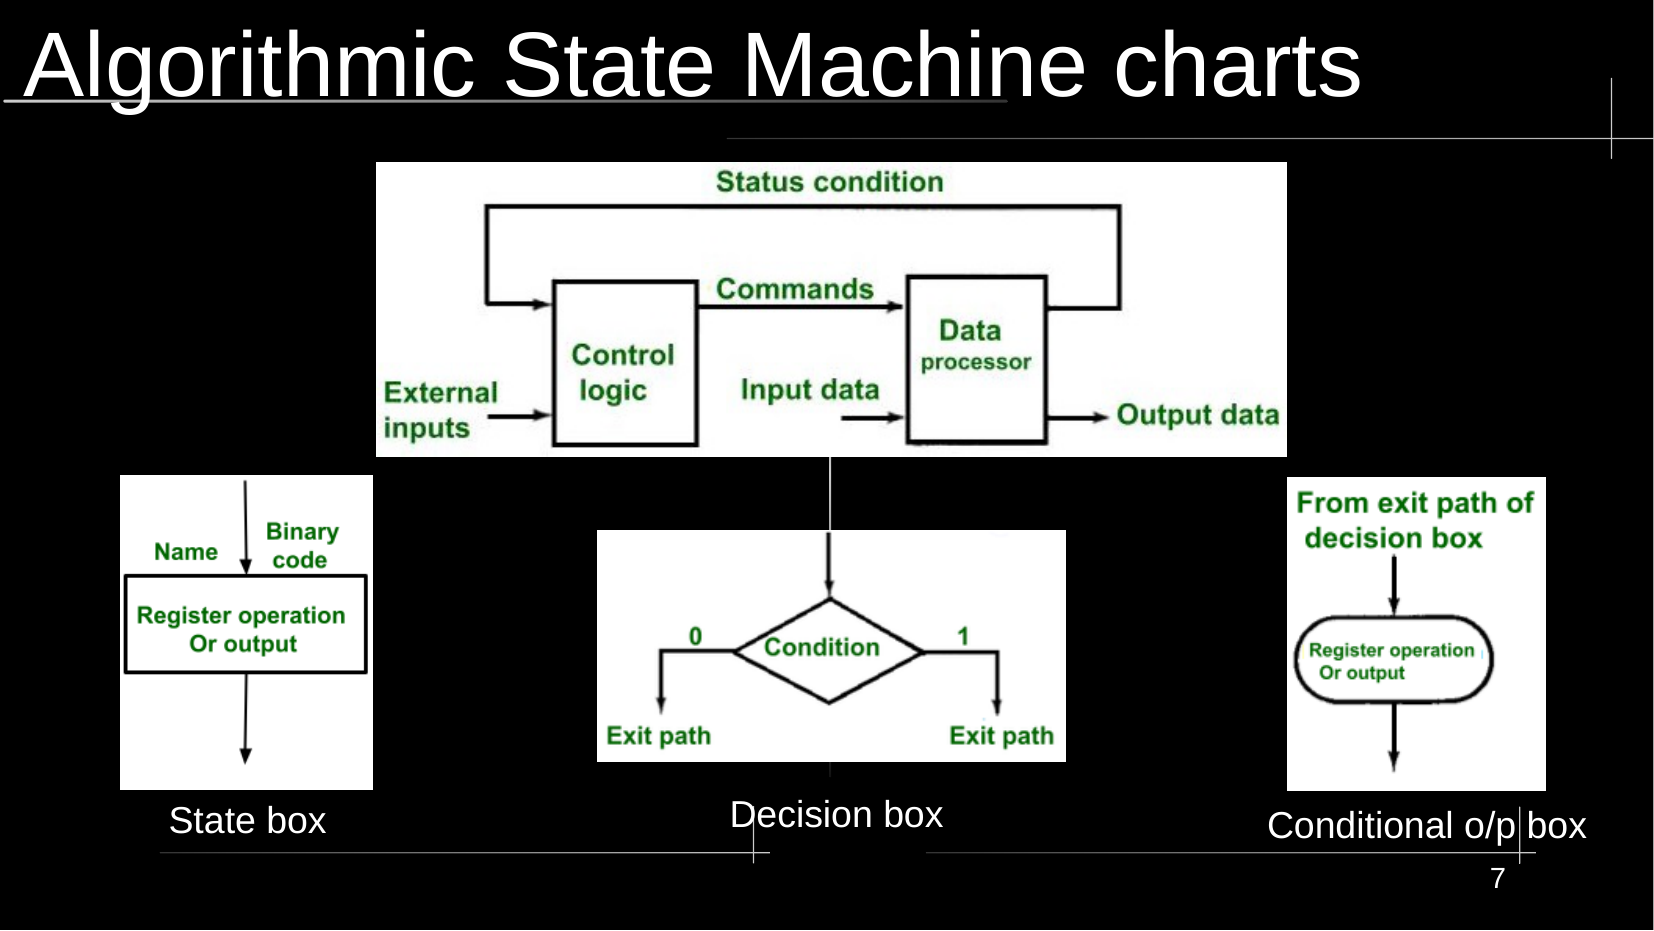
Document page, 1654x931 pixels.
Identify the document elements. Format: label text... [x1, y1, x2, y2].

picture [376, 162, 1287, 457]
picture [1287, 477, 1546, 791]
text_box State box [153, 791, 342, 849]
title Algorithmic State Machine charts [23, 11, 1589, 119]
picture [597, 530, 1066, 762]
picture [120, 475, 373, 790]
text_box Decision box [714, 785, 960, 843]
text_box Conditional o/p box [1252, 797, 1604, 855]
